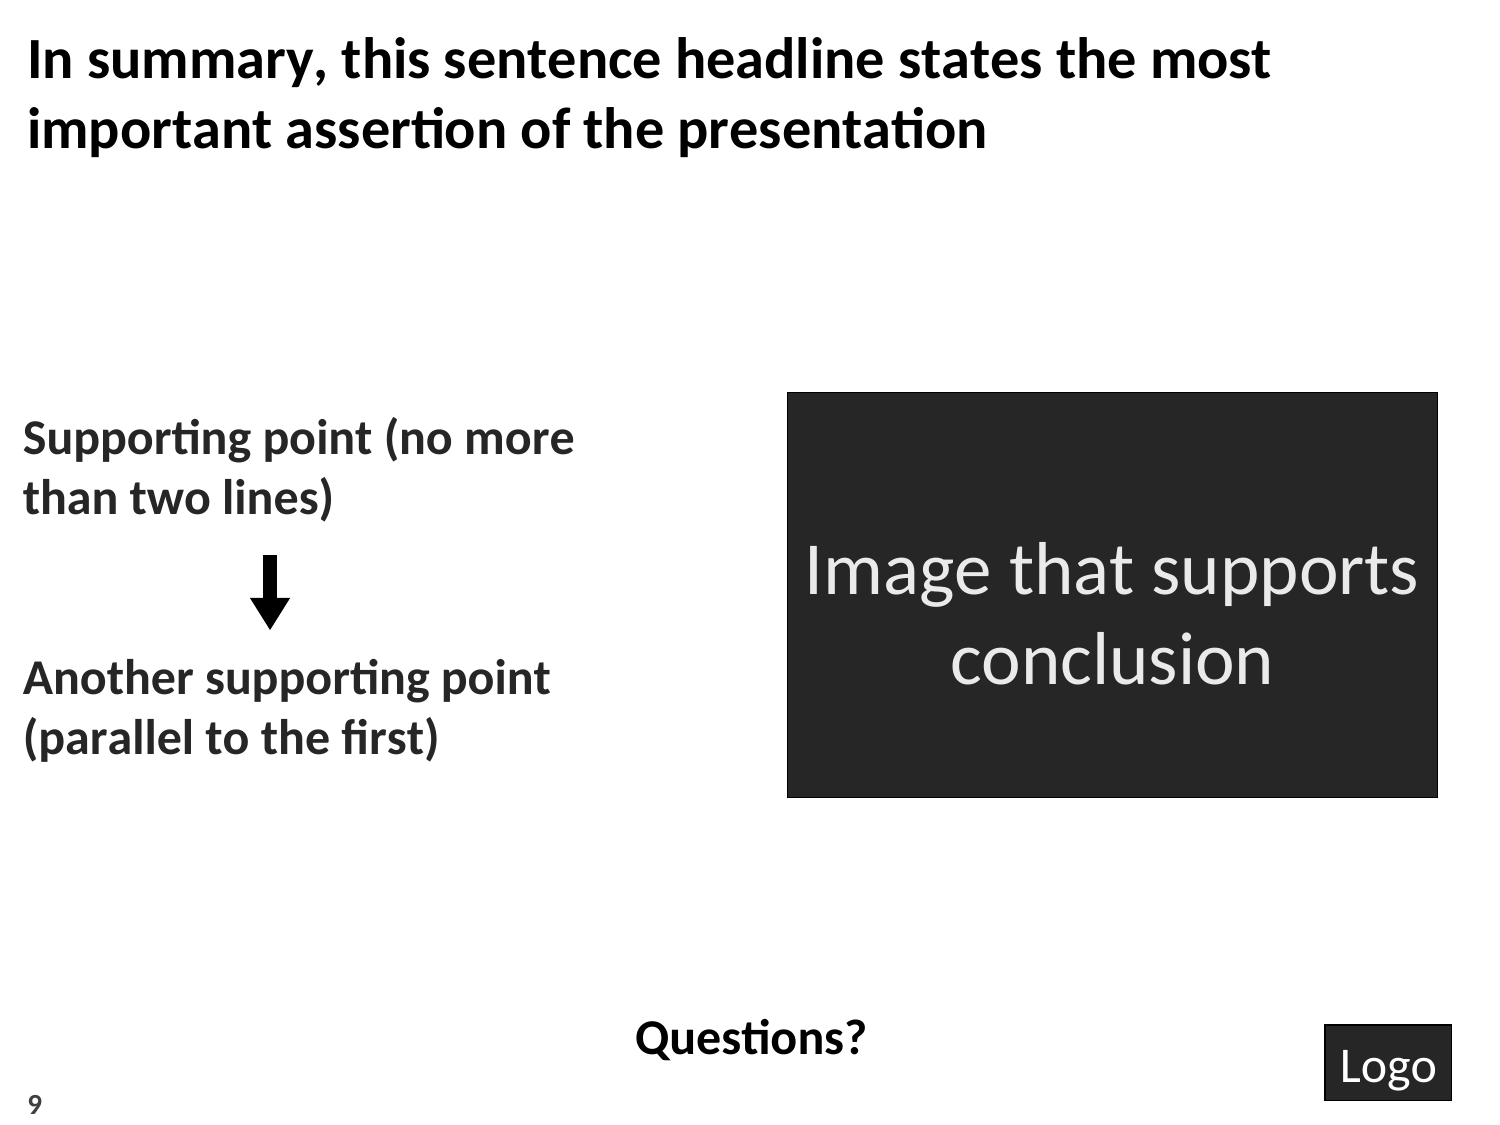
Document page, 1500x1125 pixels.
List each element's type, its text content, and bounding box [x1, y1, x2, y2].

text_box Logo [1324, 1024, 1452, 1101]
text_box Supporting point (no more than two lines) Another supporting point (parallel to the first) [12, 399, 638, 769]
text_box <number> [12, 1042, 363, 1103]
text_box In summary, this sentence headline states the most important assertion of the presentation [12, 12, 1489, 168]
text_box Image that supports conclusion [787, 392, 1438, 798]
text_box Questions? [620, 997, 883, 1073]
